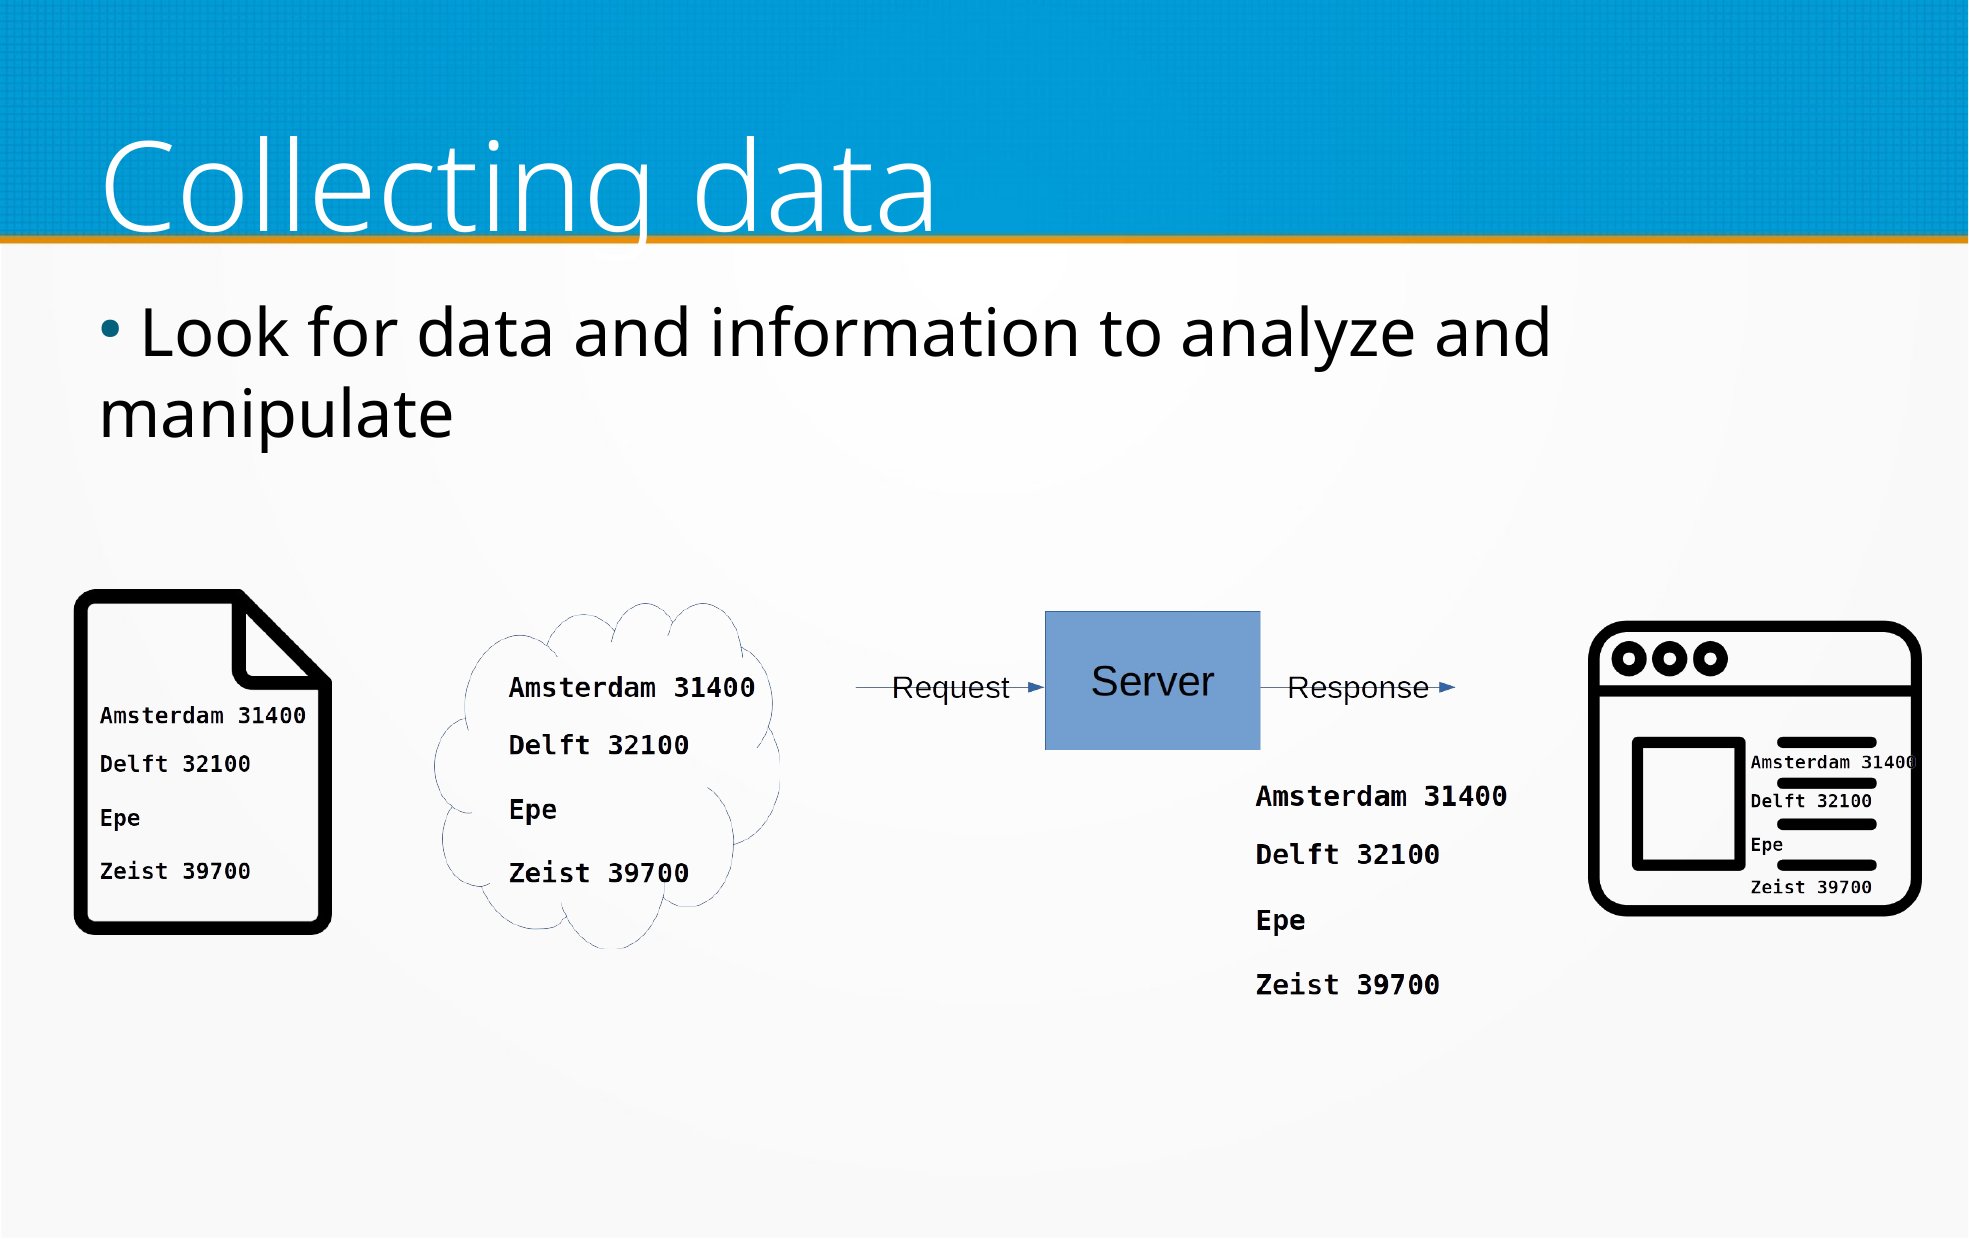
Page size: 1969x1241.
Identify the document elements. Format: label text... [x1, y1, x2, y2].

list Look for data and information to analyze and manipulate [98, 290, 1870, 1010]
title Collecting data [98, 49, 1870, 257]
picture [0, 233, 1969, 1241]
